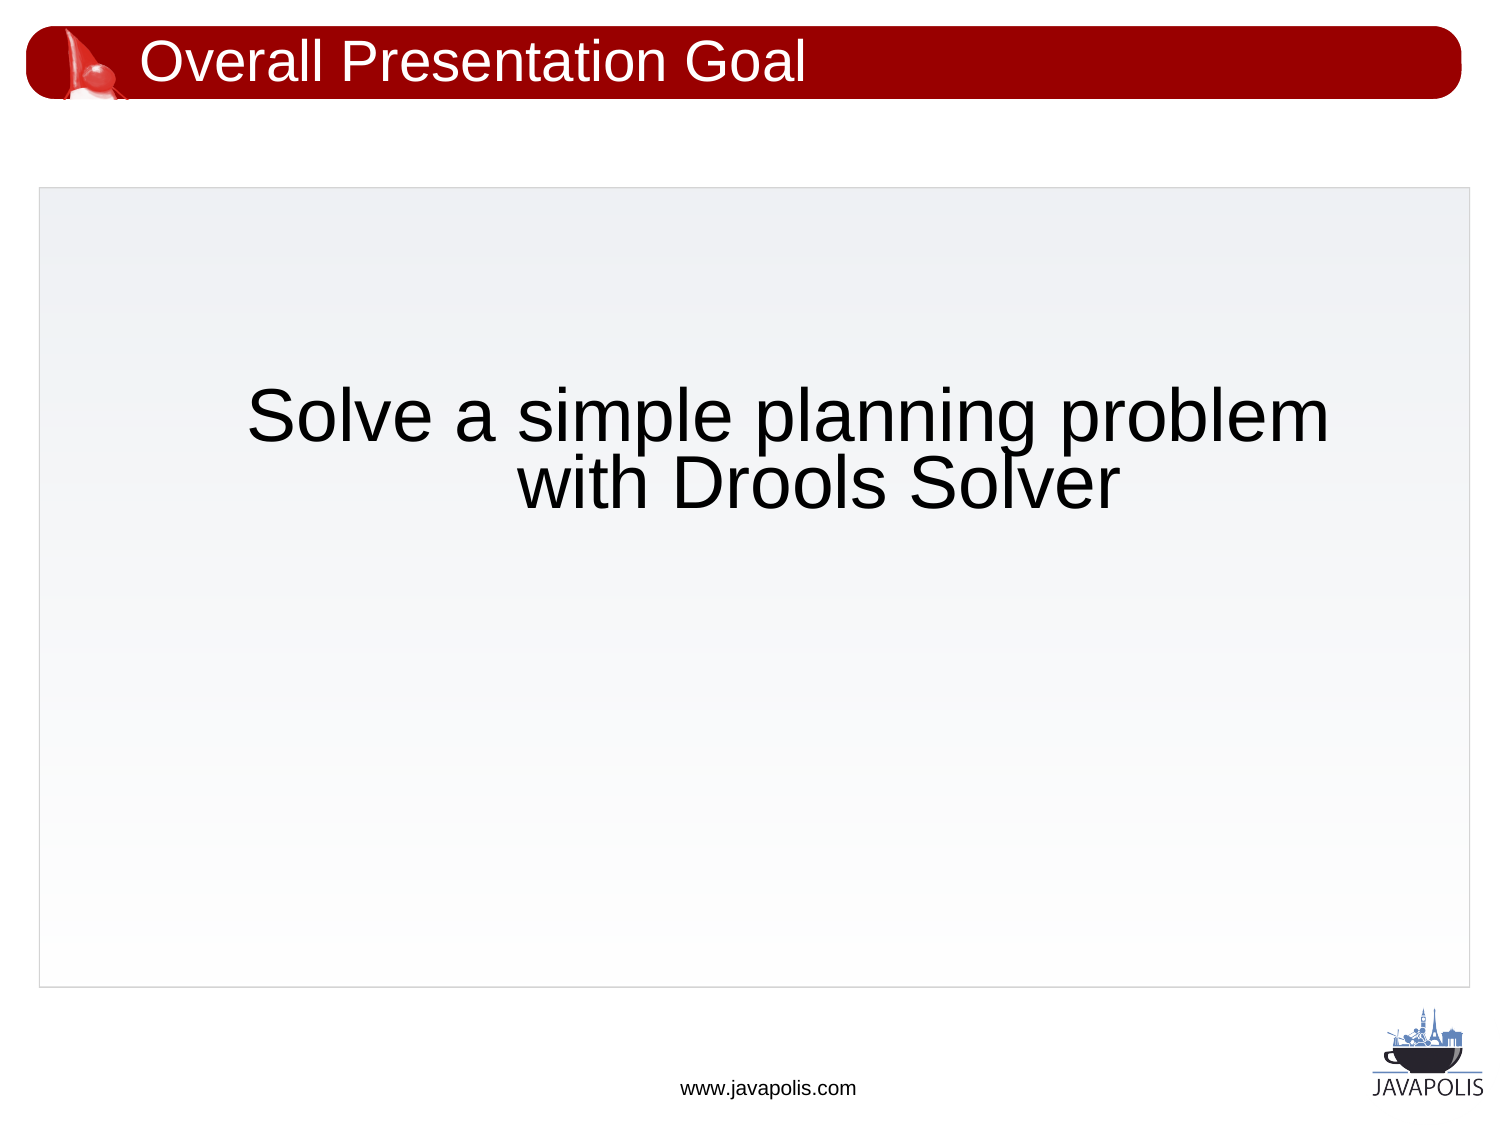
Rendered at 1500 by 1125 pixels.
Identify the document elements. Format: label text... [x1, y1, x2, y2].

text_box Solve a simple planning problem with Drools Solver [162, 387, 1415, 632]
title Overall Presentation Goal [125, 0, 1450, 100]
picture [62, 28, 125, 100]
picture [1366, 1006, 1500, 1125]
